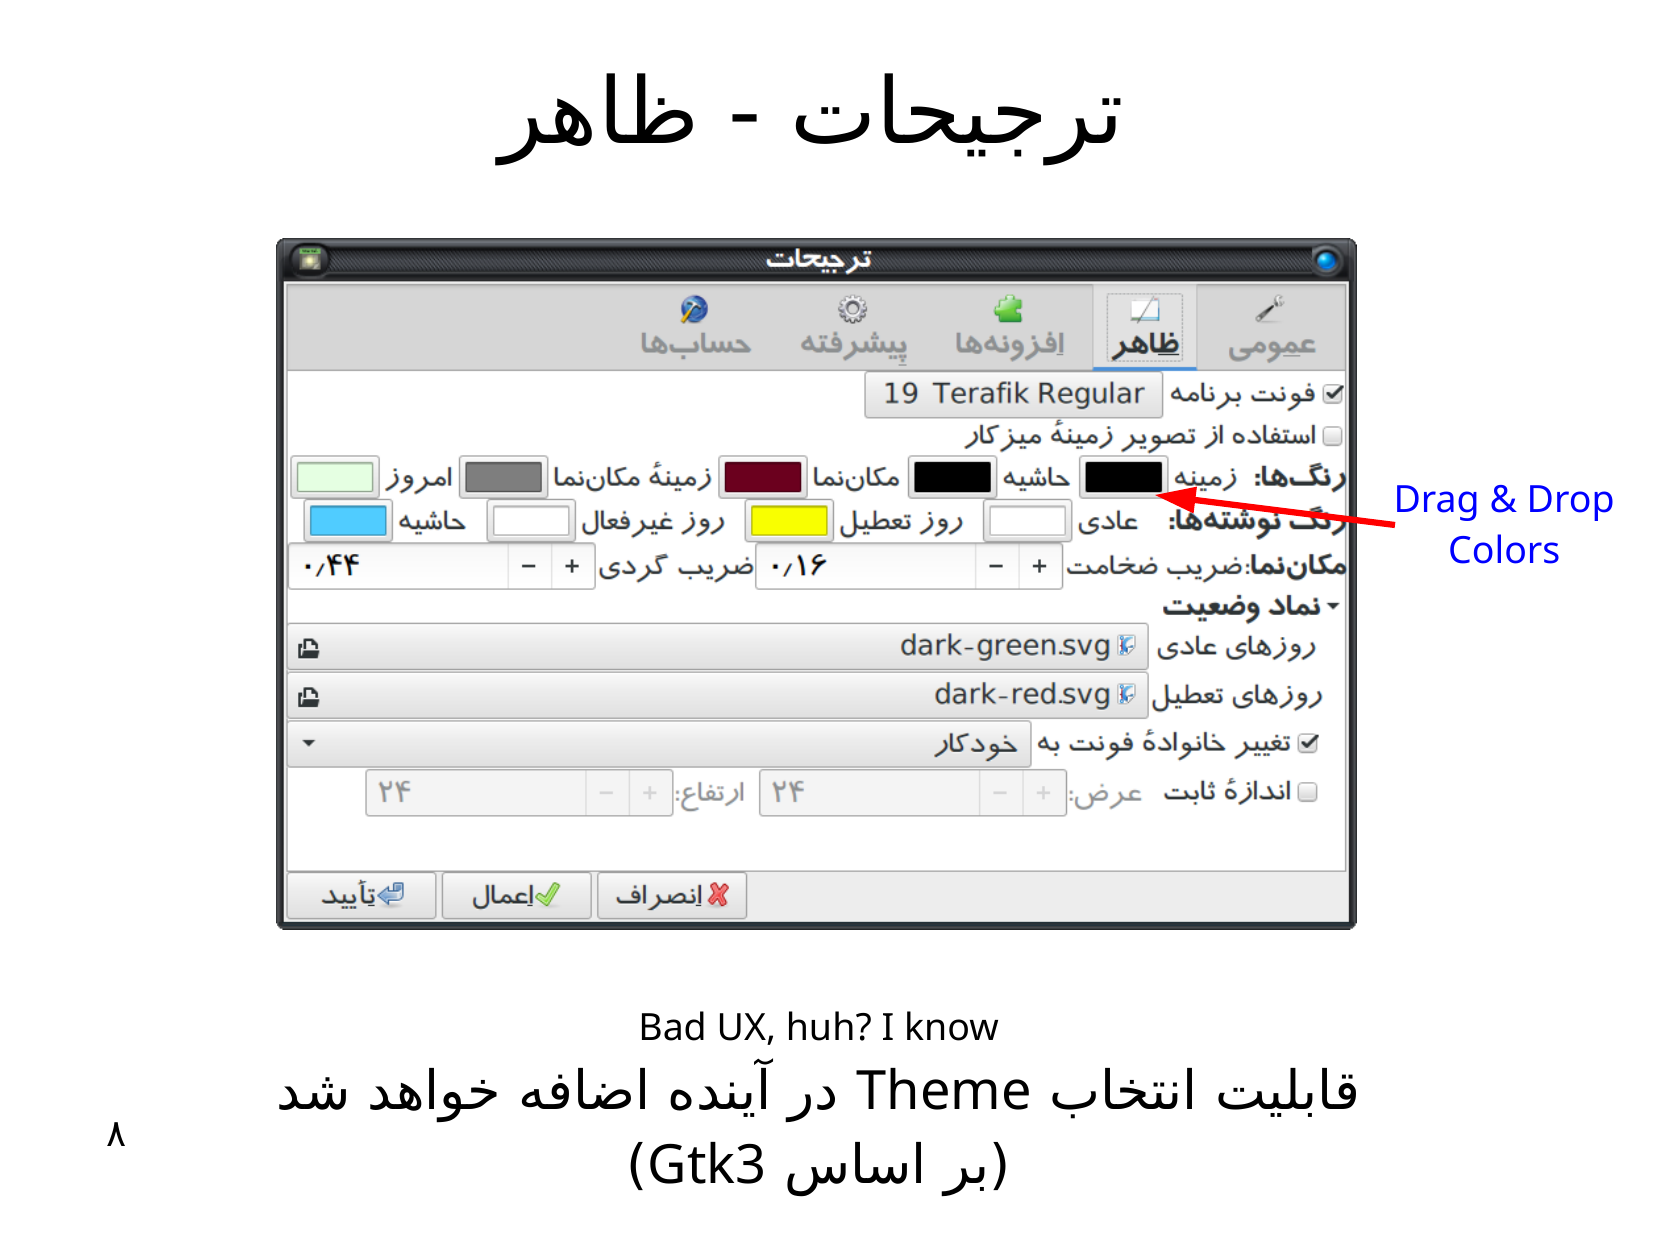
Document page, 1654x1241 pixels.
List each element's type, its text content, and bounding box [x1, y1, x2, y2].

picture [276, 238, 1357, 930]
title ترجیحات - ظاهر [82, 8, 1571, 216]
text_box Drag & Drop Colors [1378, 465, 1636, 590]
text_box Bad UX, huh? I know قابلیت انتخاب Theme در آینده اضافه خواهد شد (بر اساس Gtk3) [261, 993, 1367, 1222]
text_box ۸ [91, 1104, 144, 1175]
